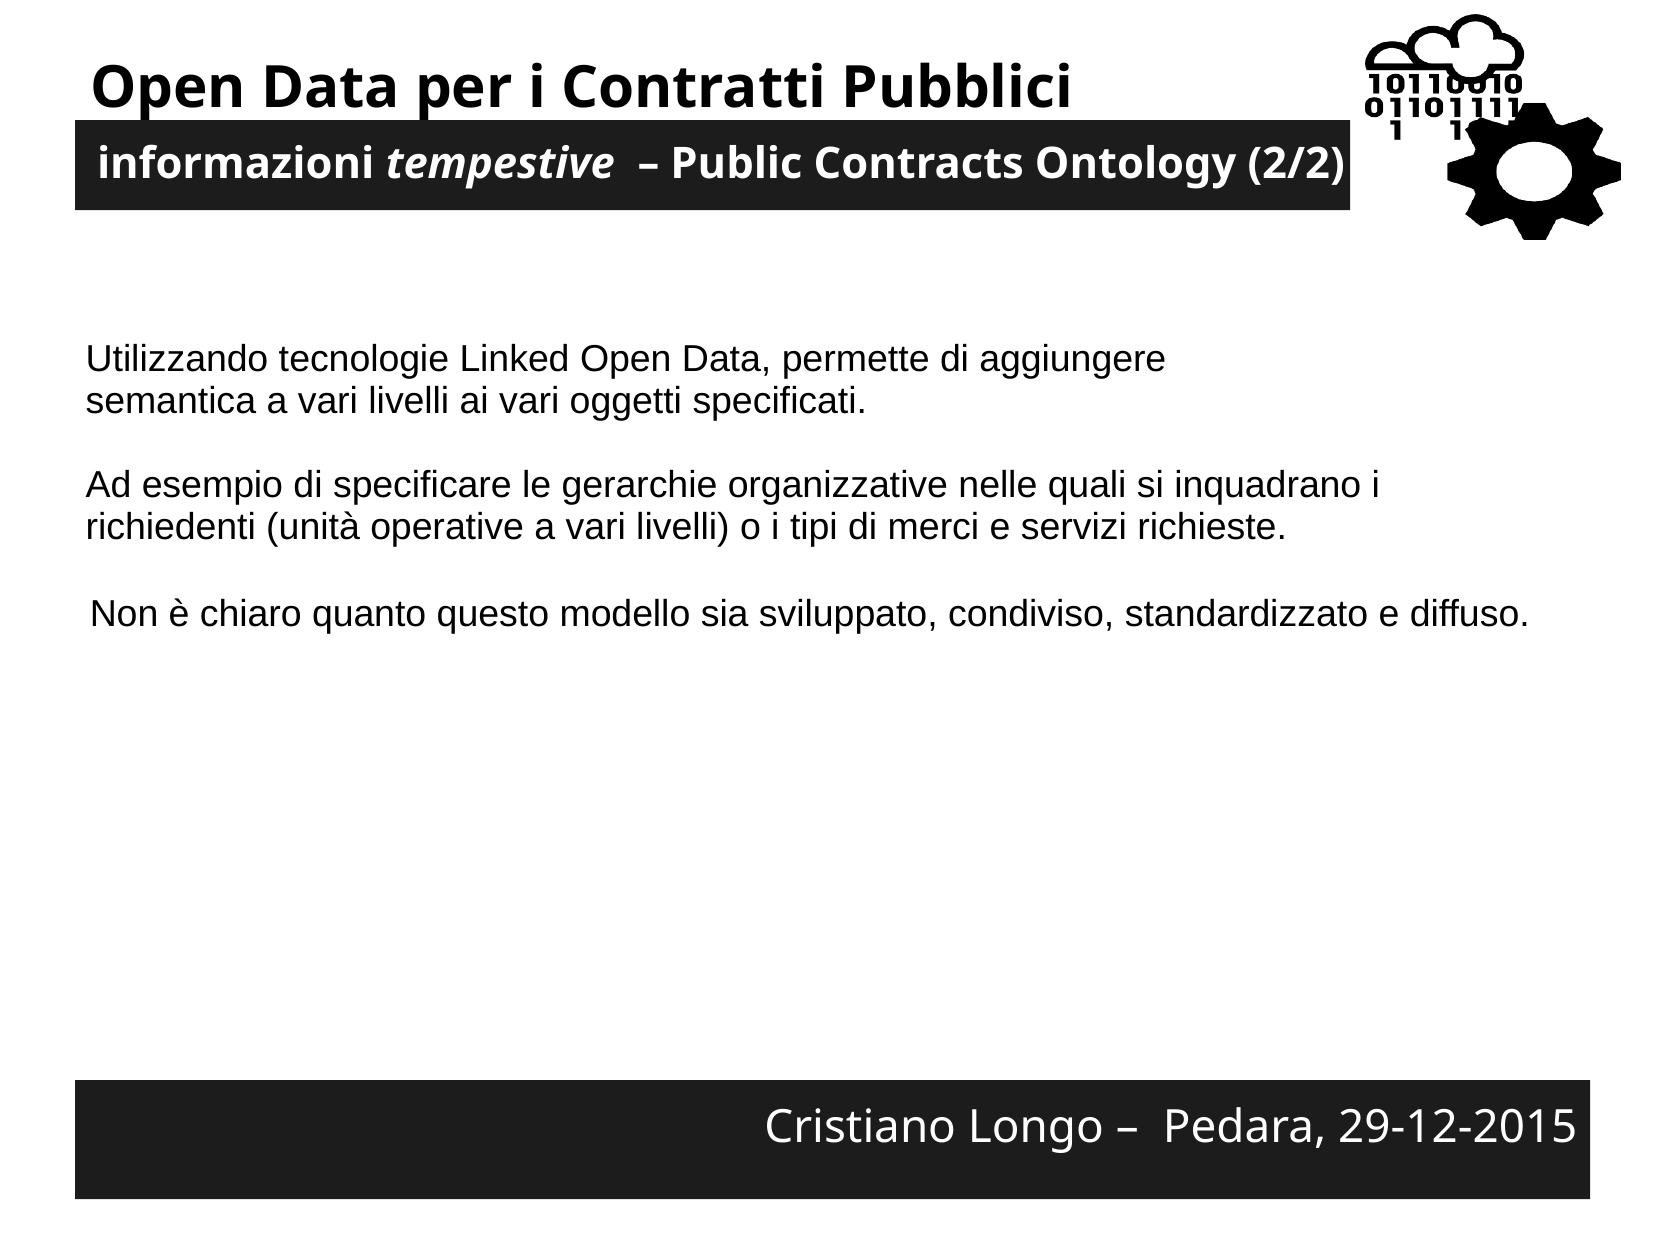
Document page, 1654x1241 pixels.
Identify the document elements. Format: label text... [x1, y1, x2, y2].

list Cristiano Longo – Pedara, 29-12-2015 [75, 1080, 1591, 1200]
picture [1365, 14, 1621, 241]
list informazioni tempestive – Public Contracts Ontology (2/2) [75, 120, 1351, 211]
text_box Utilizzando tecnologie Linked Open Data, permette di aggiungere semantica a vari livelli ai vari oggetti specificati. Ad esempio di specificare le gerarchie organizzative nelle quali si inquadrano i richiedenti (unità operative a vari livelli) o i tipi di merci e servizi richieste. [70, 330, 1471, 555]
text_box Non è chiaro quanto questo modello sia sviluppato, condiviso, standardizzato e diffuso. [75, 585, 1546, 642]
list Open Data per i Contratti Pubblici [75, 45, 1325, 120]
